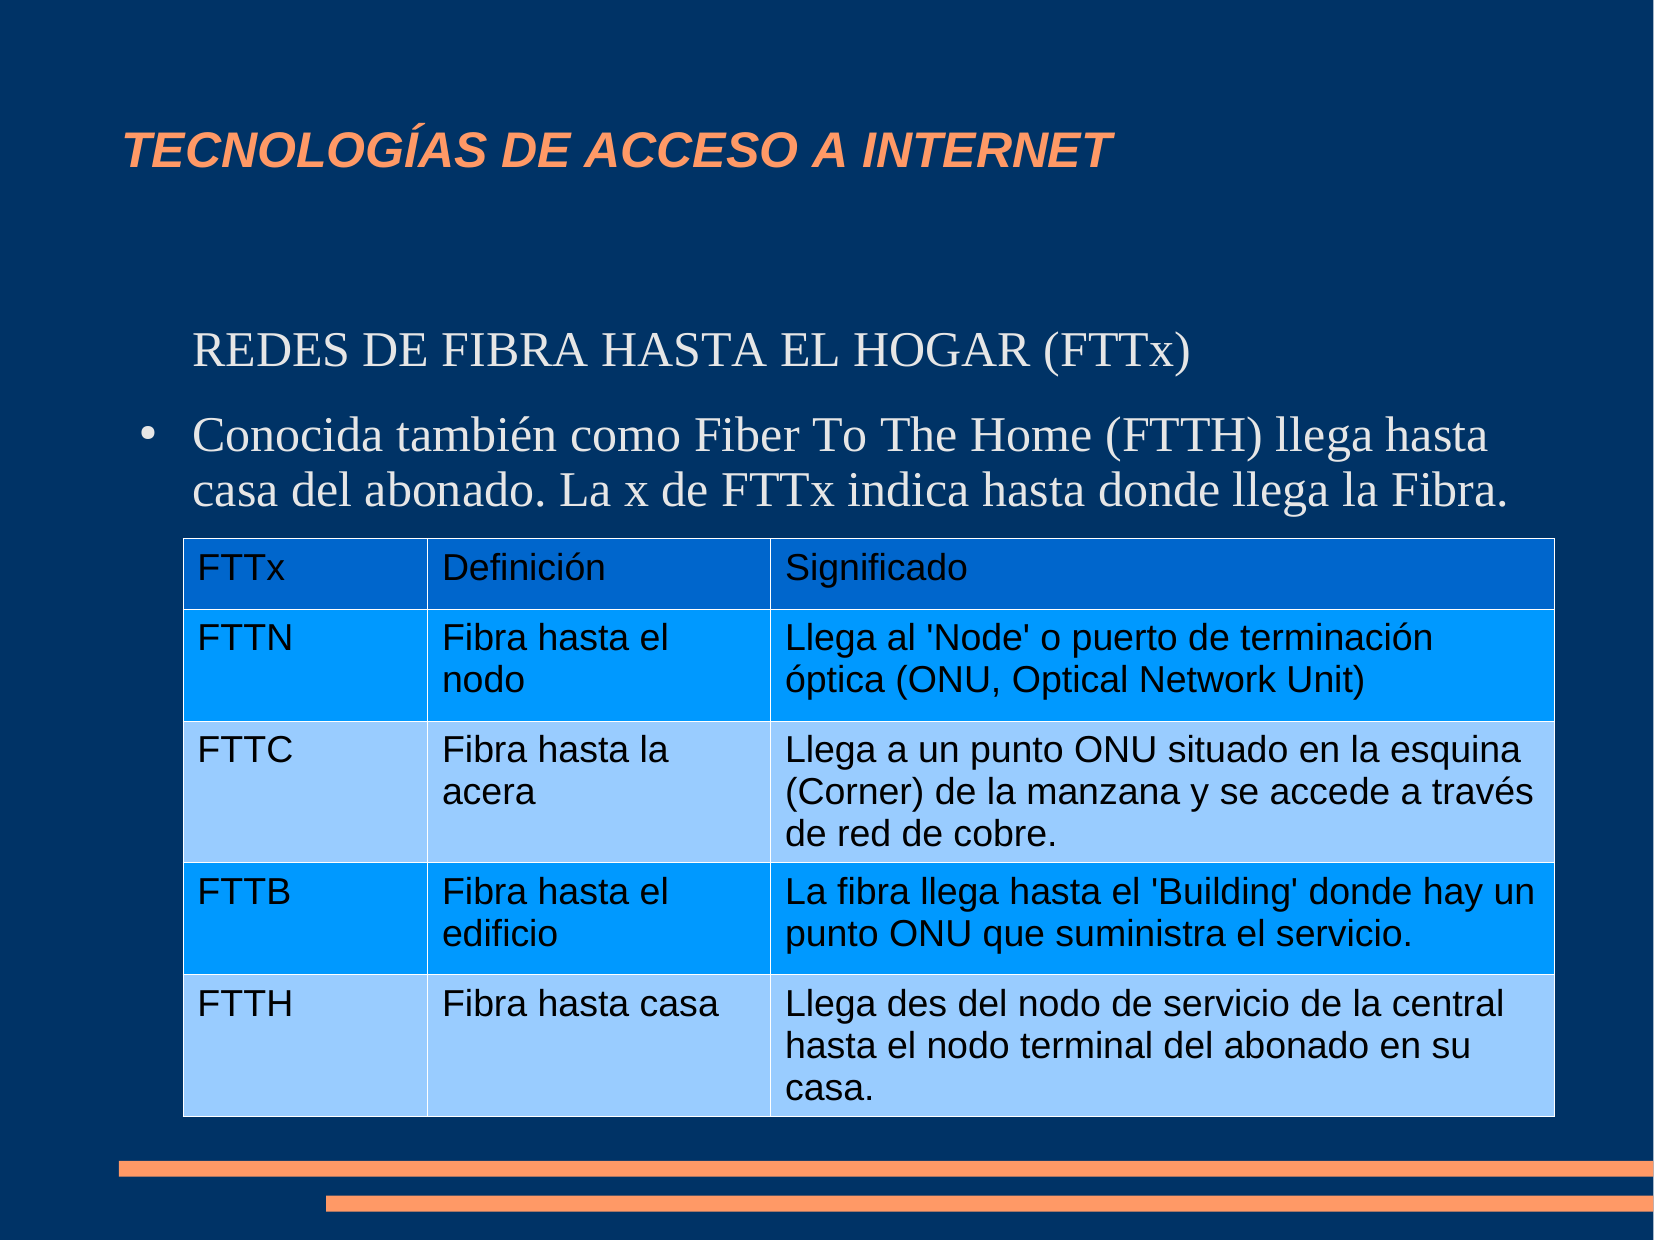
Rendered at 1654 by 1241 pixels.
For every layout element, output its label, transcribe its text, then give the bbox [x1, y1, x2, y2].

table_cell Fibra hasta el nodo [428, 610, 770, 721]
title TECNOLOGÍAS DE ACCESO A INTERNET [121, 46, 1534, 254]
table_cell Fibra hasta el edificio [428, 863, 770, 974]
table_cell FTTH [184, 975, 427, 1116]
list REDES DE FIBRA HASTA EL HOGAR (FTTx) Conocida también como Fiber To The Home (FTTH) llega hasta casa del abonado. La x de FTTx indica hasta donde llega la Fibra. [121, 322, 1561, 1132]
table_cell FTTB [184, 863, 427, 974]
table_cell Llega al 'Node' o puerto de terminación óptica (ONU, Optical Network Unit) [771, 610, 1554, 721]
table_cell Fibra hasta casa [428, 975, 770, 1116]
table_cell FTTC [184, 722, 427, 862]
table_cell Llega a un punto ONU situado en la esquina (Corner) de la manzana y se accede a través de red de cobre. [771, 722, 1554, 862]
table_cell La fibra llega hasta el 'Building' donde hay un punto ONU que suministra el servicio. [771, 863, 1554, 974]
table_cell Llega des del nodo de servicio de la central hasta el nodo terminal del abonado en su casa. [771, 975, 1554, 1116]
table_header FTTx [184, 539, 427, 609]
table_header Significado [771, 539, 1554, 609]
table_header Definición [428, 539, 770, 609]
table_cell FTTN [184, 610, 427, 721]
table_cell Fibra hasta la acera [428, 722, 770, 862]
